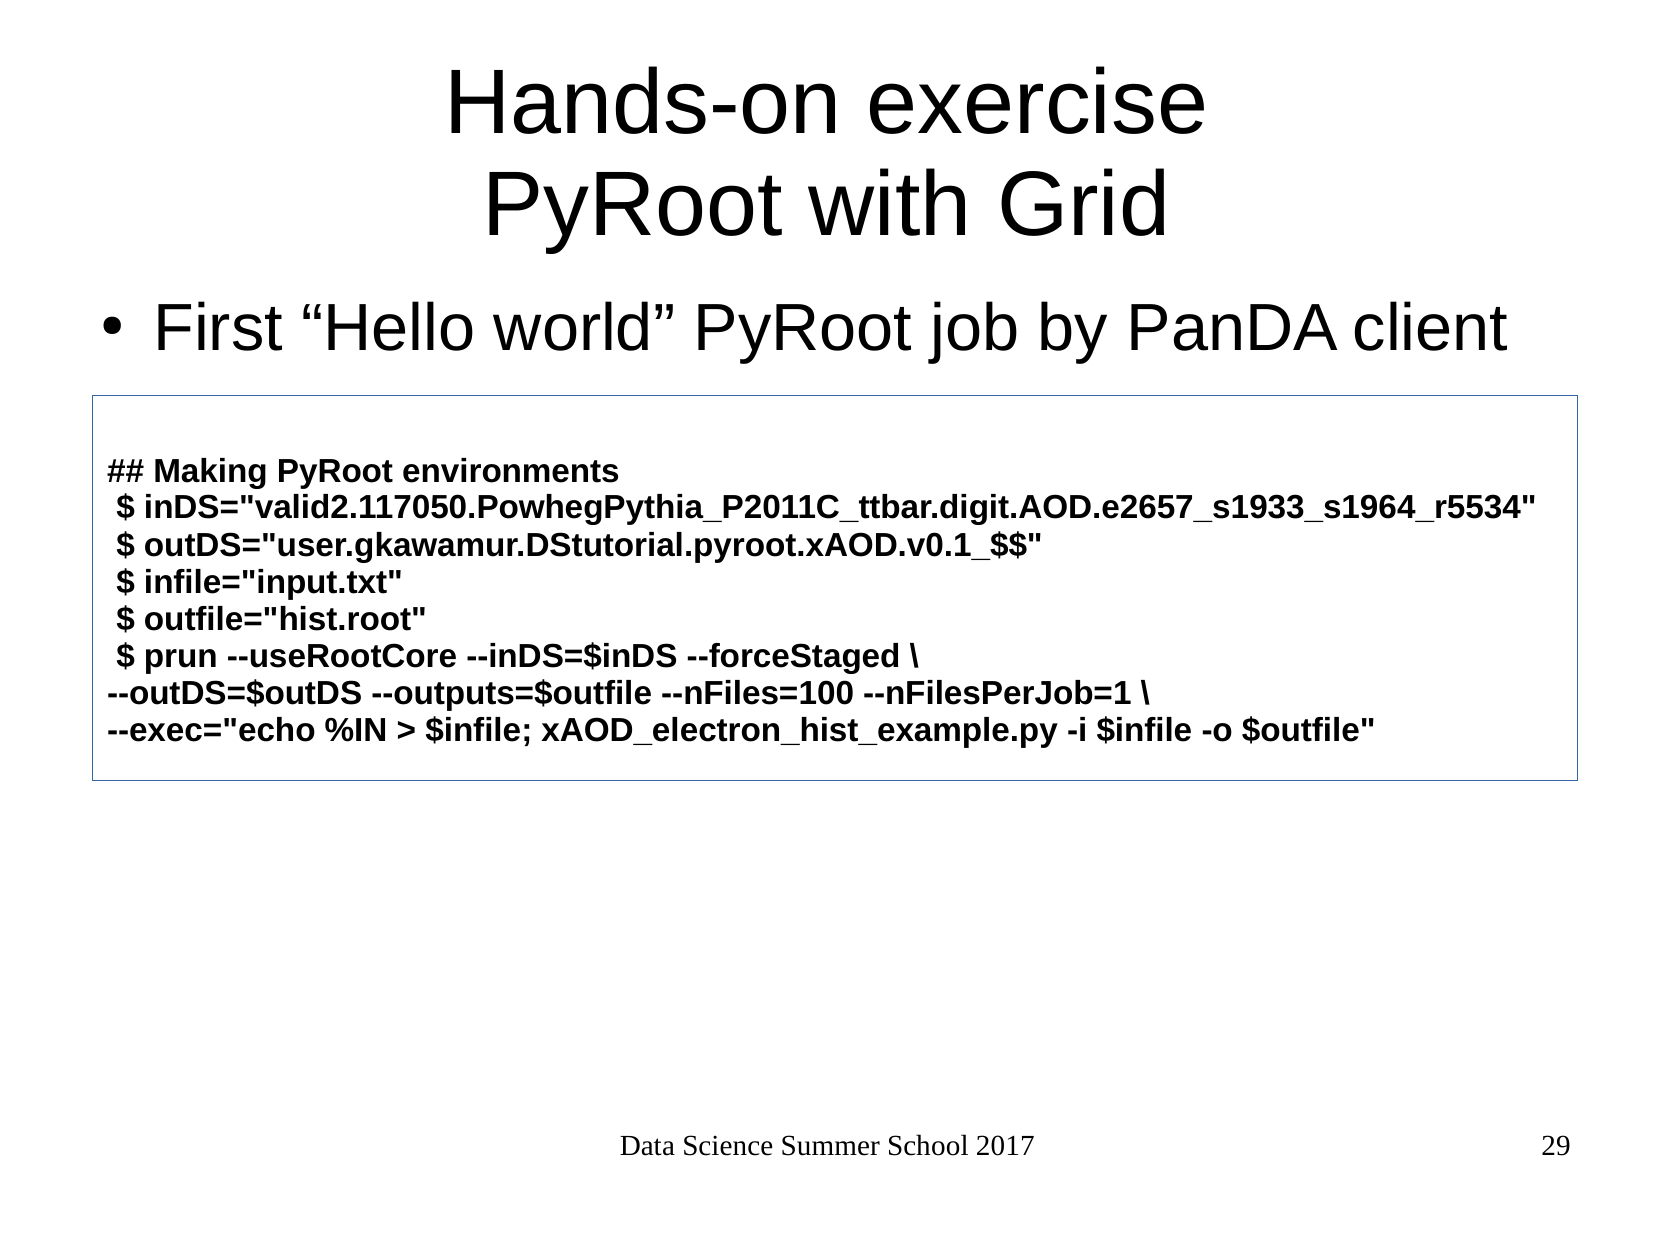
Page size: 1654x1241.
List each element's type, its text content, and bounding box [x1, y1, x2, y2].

title Hands-on exercise PyRoot with Grid [82, 49, 1571, 257]
text_box ## Making PyRoot environments $ inDS="valid2.117050.PowhegPythia_P2011C_ttbar.digit.AOD.e2657_s1933_s1964_r5534" $ outDS="user.gkawamur.DStutorial.pyroot.xAOD.v0.1_$$" $ infile="input.txt" $ outfile="hist.root" $ prun --useRootCore --inDS=$inDS --forceStaged \ --outDS=$outDS --outputs=$outfile --nFiles=100 --nFilesPerJob=1 \ --exec="echo %IN > $infile; xAOD_electron_hist_example.py -i $infile -o $outfile" [92, 395, 1578, 781]
list First “Hello world” PyRoot job by PanDA client [82, 290, 1571, 1010]
